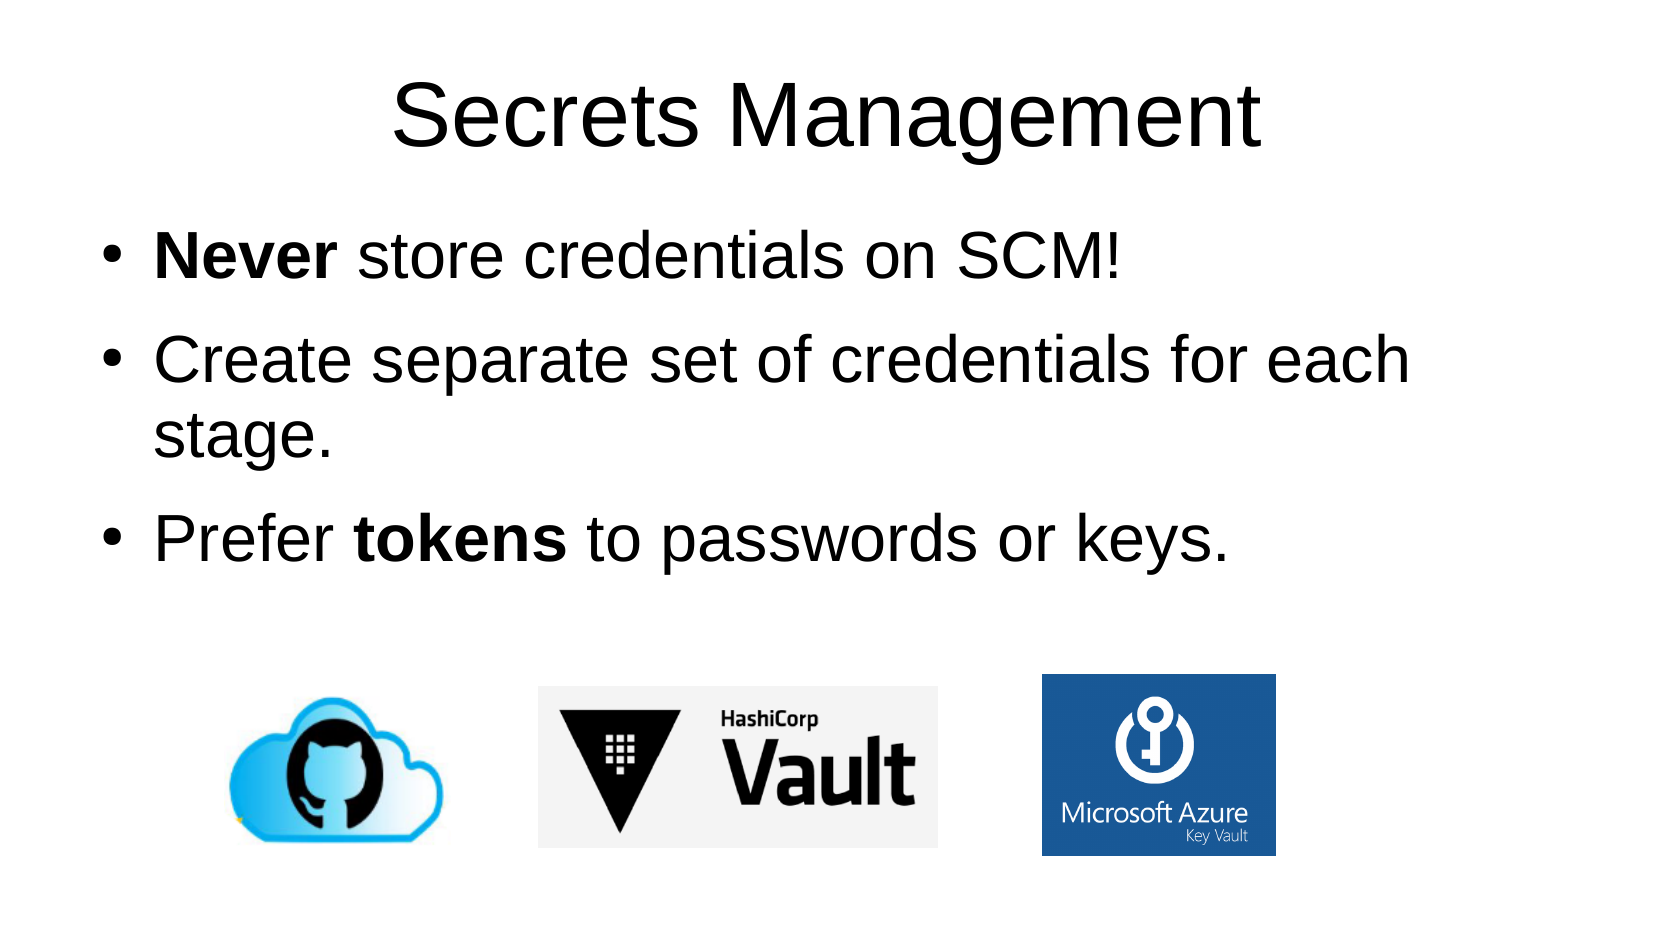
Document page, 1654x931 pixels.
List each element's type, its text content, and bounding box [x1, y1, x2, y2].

picture [224, 674, 451, 855]
list Never store credentials on SCM! Create separate set of credentials for each stage. Prefer tokens to passwords or keys. [82, 217, 1571, 758]
picture [538, 686, 938, 849]
picture [1042, 674, 1276, 856]
title Secrets Management [82, 37, 1571, 193]
